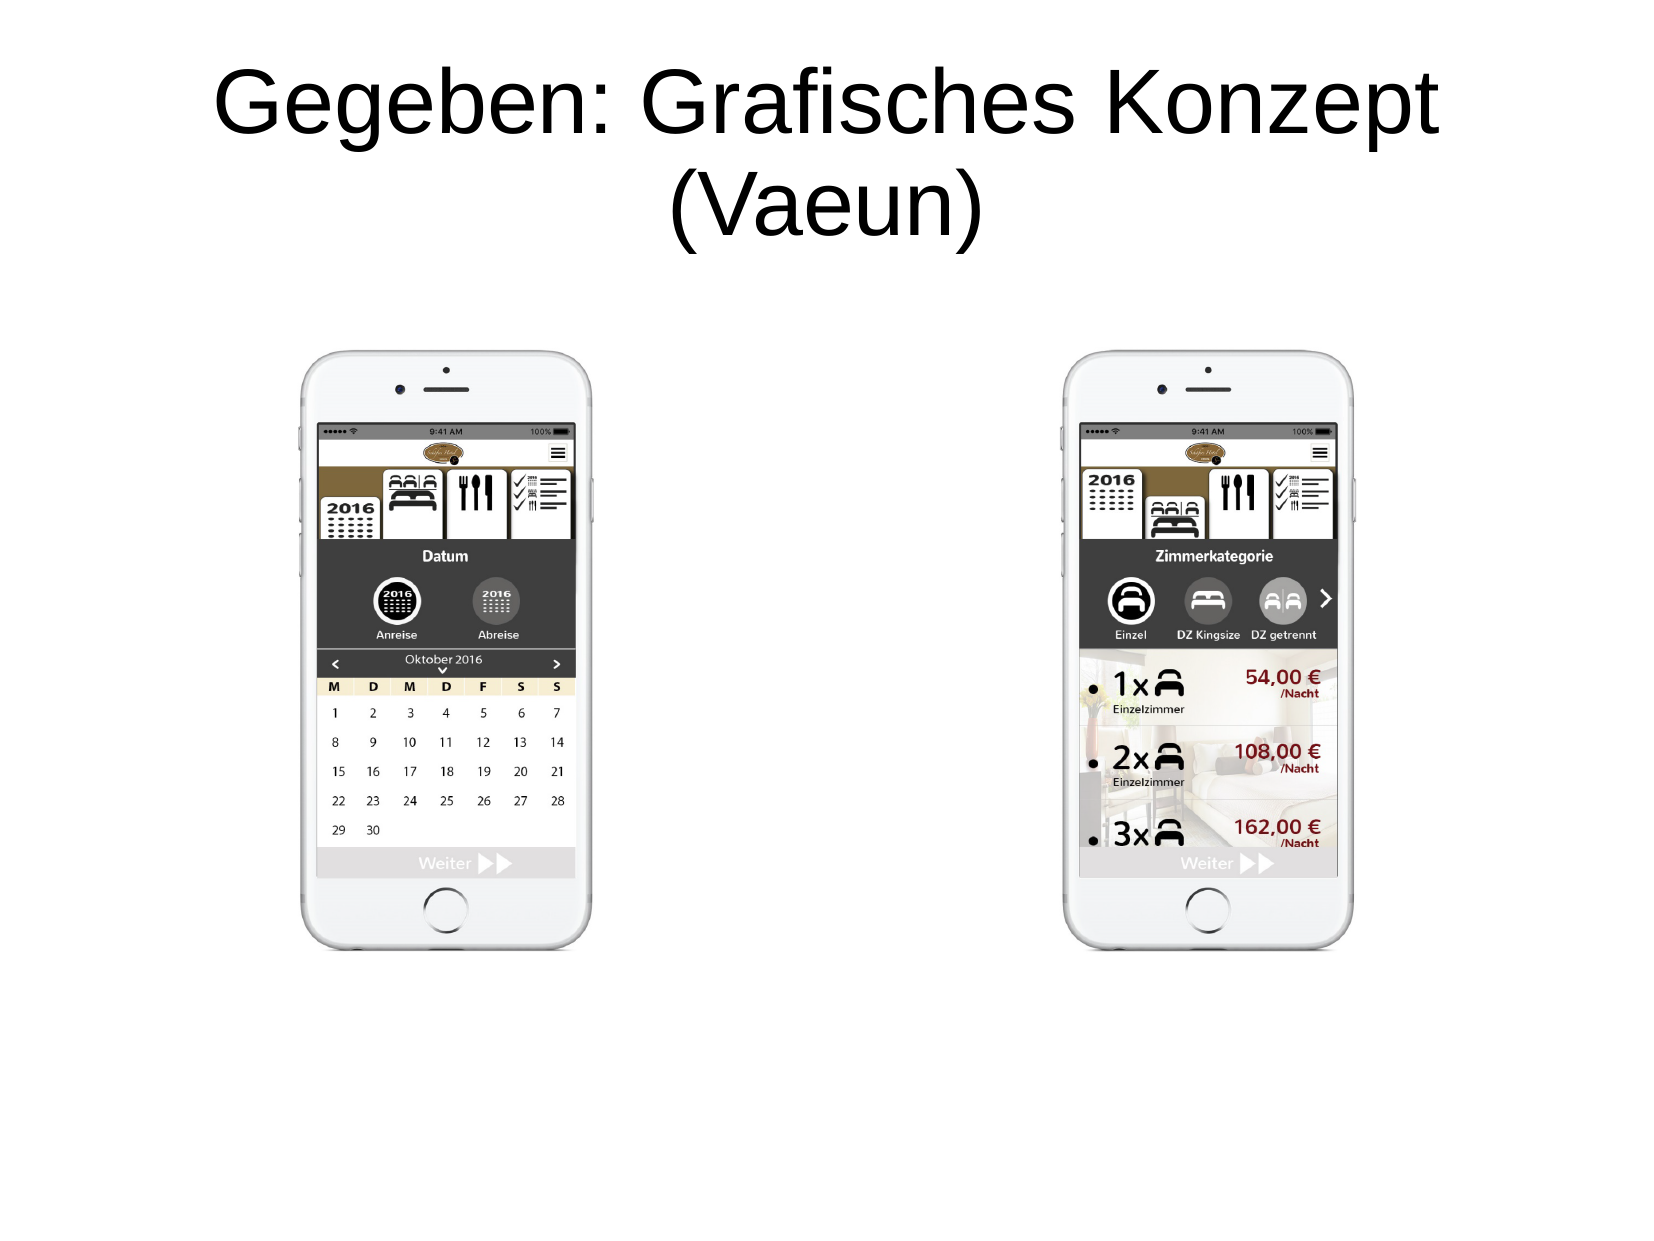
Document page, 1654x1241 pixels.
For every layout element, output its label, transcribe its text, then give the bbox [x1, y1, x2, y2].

picture [240, 290, 652, 1010]
title Gegeben: Grafisches Konzept (Vaeun) [82, 49, 1571, 257]
picture [1002, 290, 1414, 1010]
